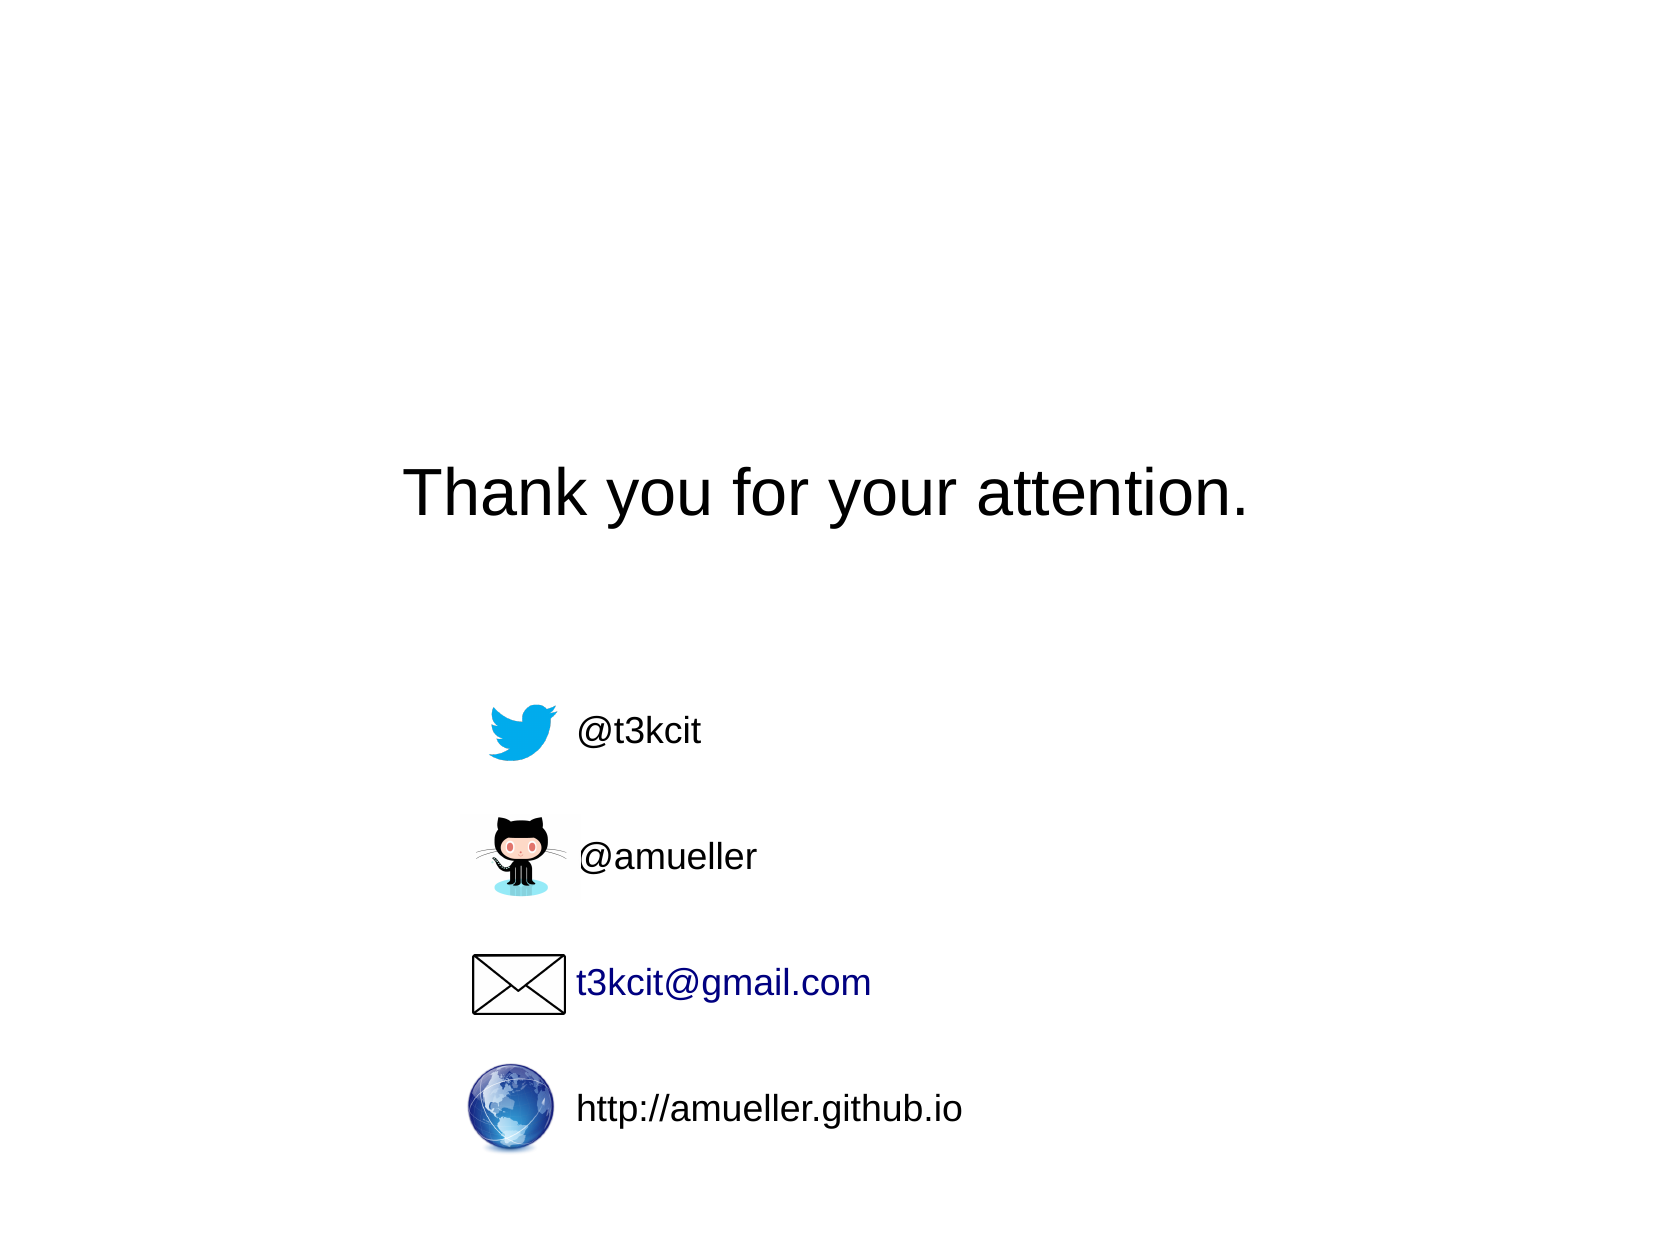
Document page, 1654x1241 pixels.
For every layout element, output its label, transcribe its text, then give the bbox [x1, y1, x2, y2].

picture [460, 814, 581, 901]
picture [472, 954, 566, 1015]
text_box @t3kcit @amueller t3kcit@gmail.com http://amueller.github.io [561, 660, 1261, 1179]
picture [465, 674, 581, 791]
picture [463, 1063, 556, 1156]
subtitle Thank you for your attention. [82, 49, 1571, 1010]
